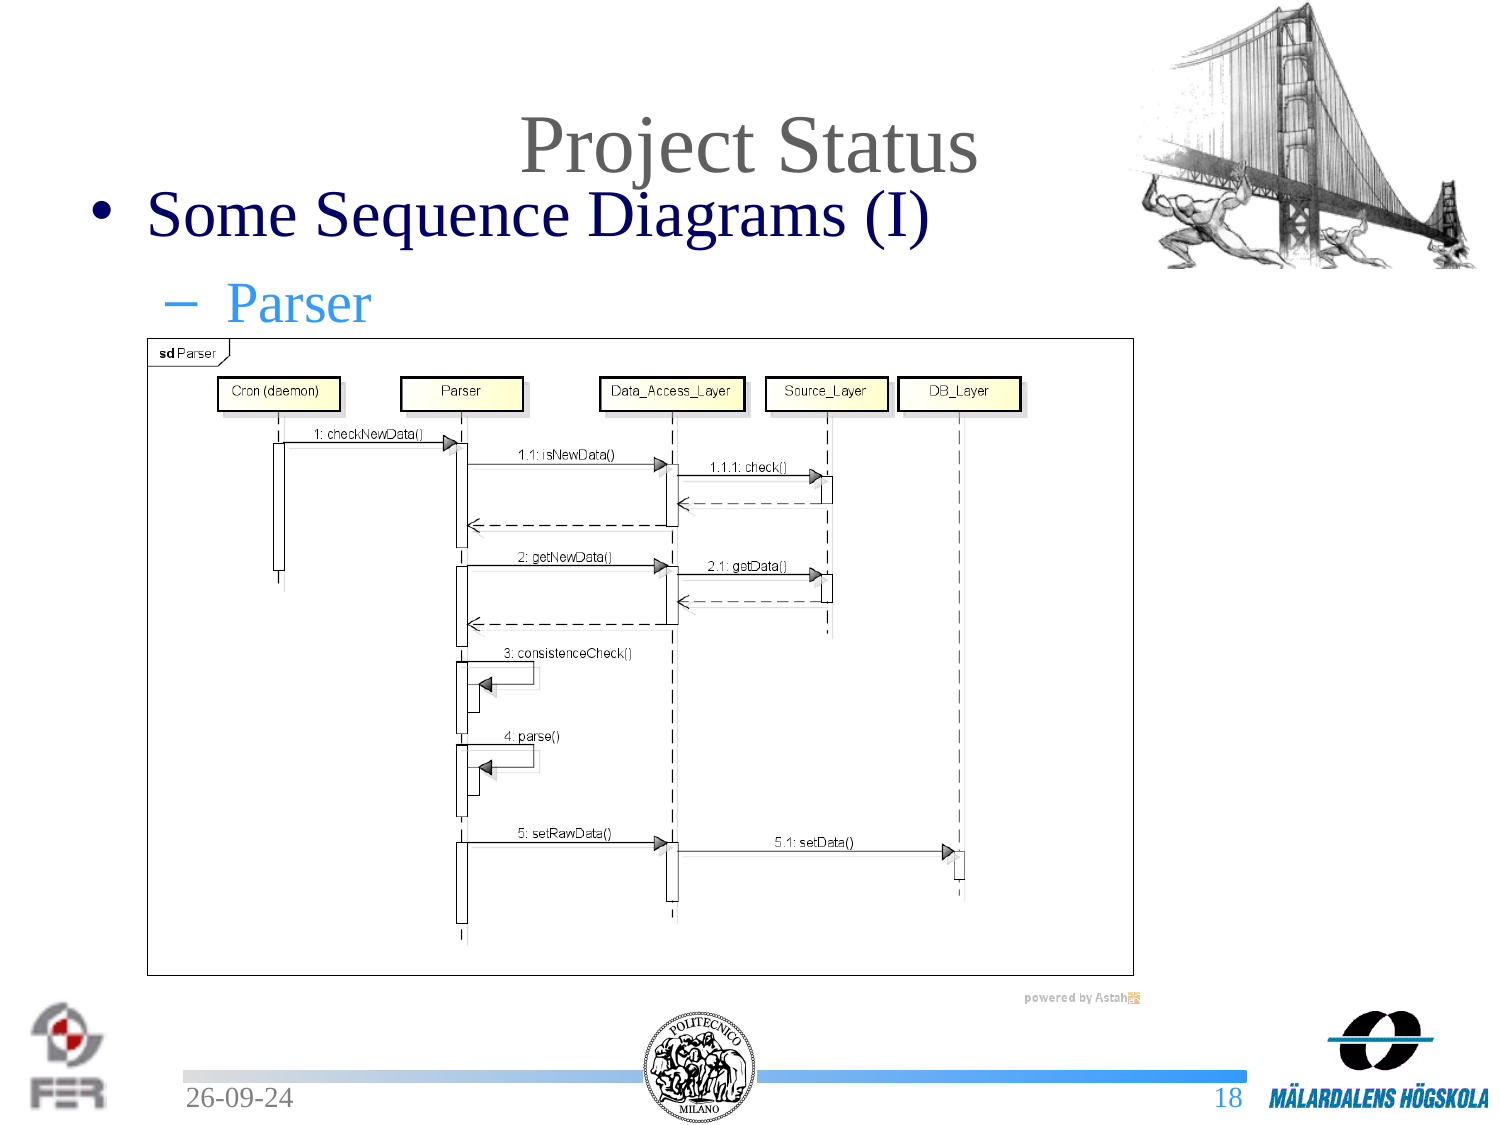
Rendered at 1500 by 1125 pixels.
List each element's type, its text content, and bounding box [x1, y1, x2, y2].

picture [1368, 1093, 1374, 1104]
picture [1122, 0, 1477, 269]
list Some Sequence Diagrams (I) Parser [75, 162, 1426, 905]
picture [1435, 1096, 1441, 1104]
title Project Status [75, 45, 1122, 162]
picture [1454, 1091, 1459, 1108]
text_box <numero> [1186, 1070, 1258, 1114]
picture [643, 1011, 757, 1123]
picture [1269, 1011, 1488, 1108]
text_box 13-11-06 [171, 1070, 396, 1114]
picture [29, 987, 107, 1125]
picture [136, 327, 1144, 1008]
